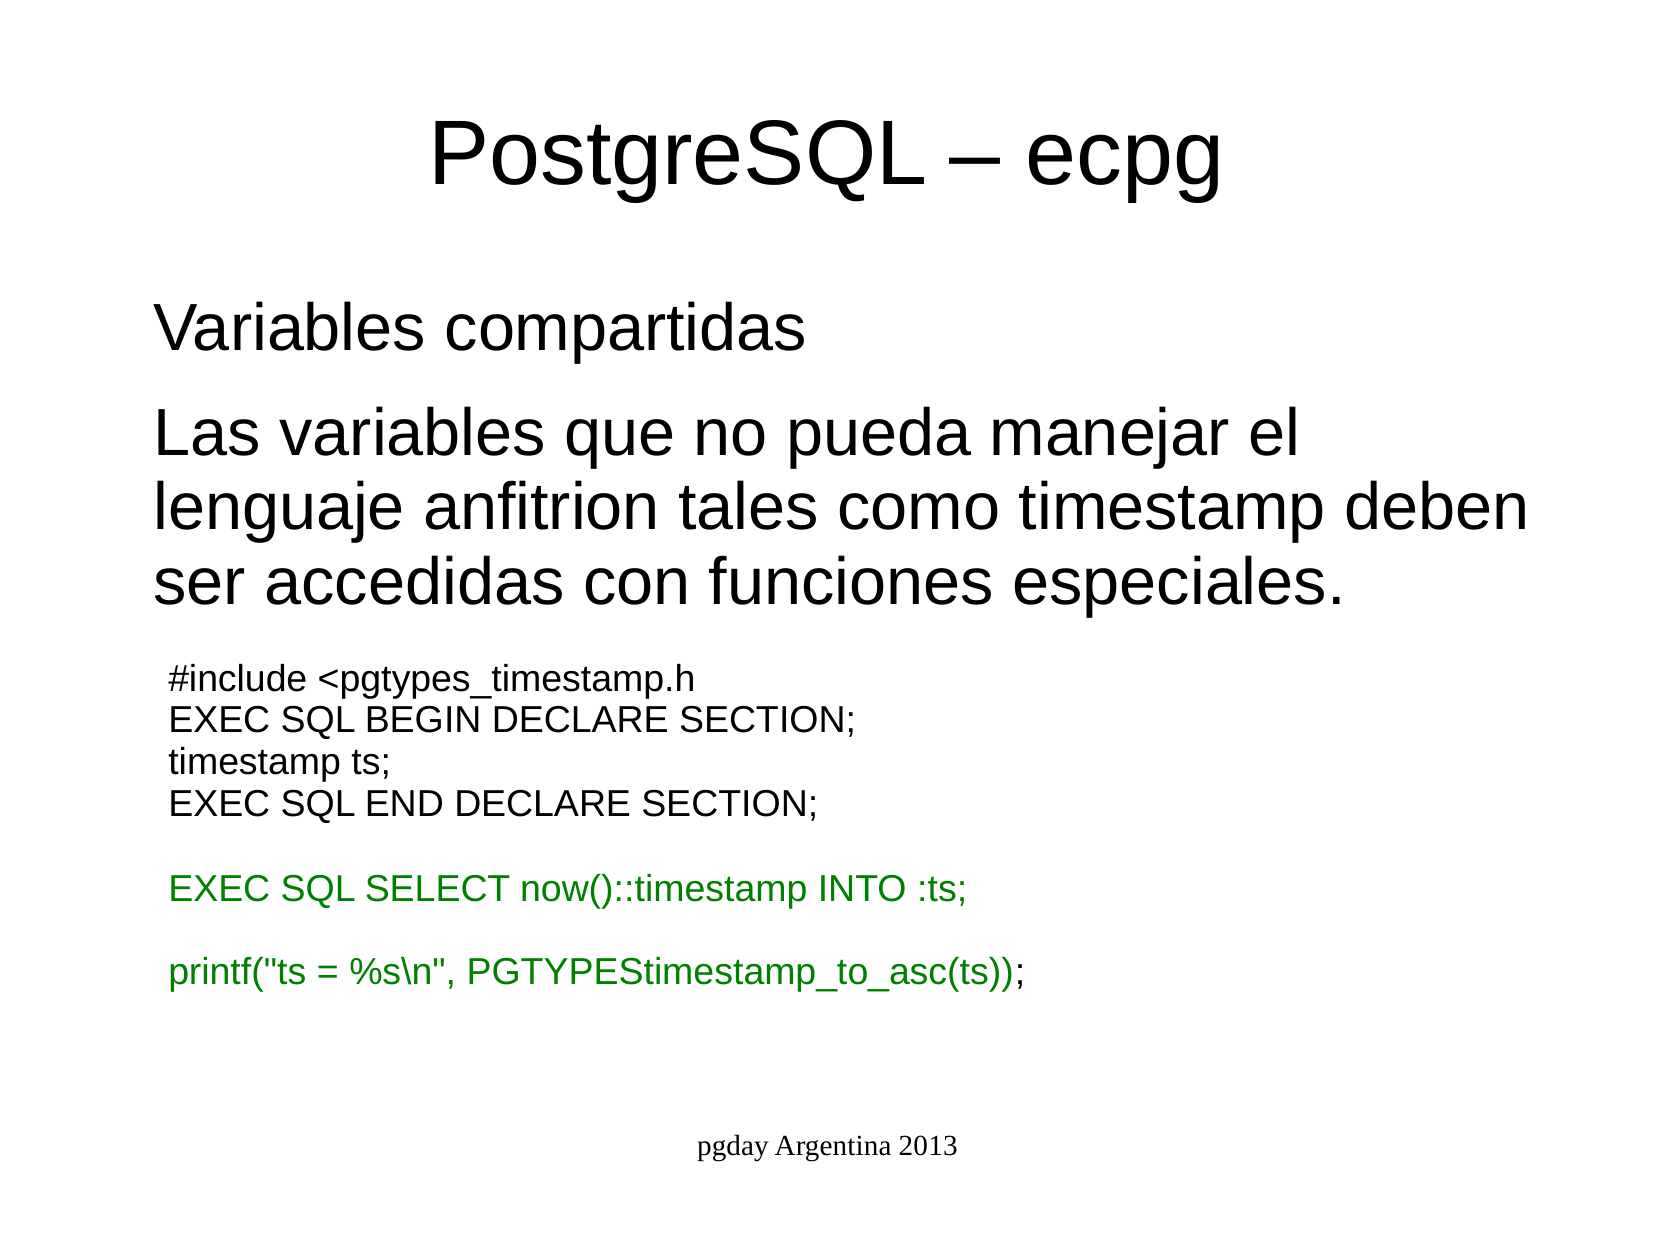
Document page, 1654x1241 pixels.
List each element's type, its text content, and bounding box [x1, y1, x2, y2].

text_box #include <pgtypes_timestamp.h EXEC SQL BEGIN DECLARE SECTION; timestamp ts; EXEC SQL END DECLARE SECTION; EXEC SQL SELECT now()::timestamp INTO :ts; printf("ts = %s\n", PGTYPEStimestamp_to_asc(ts)); [153, 649, 1536, 1001]
list Variables compartidas Las variables que no pueda manejar el lenguaje anfitrion tales como timestamp deben ser accedidas con funciones especiales. [82, 290, 1538, 650]
title PostgreSQL – ecpg [82, 49, 1571, 257]
